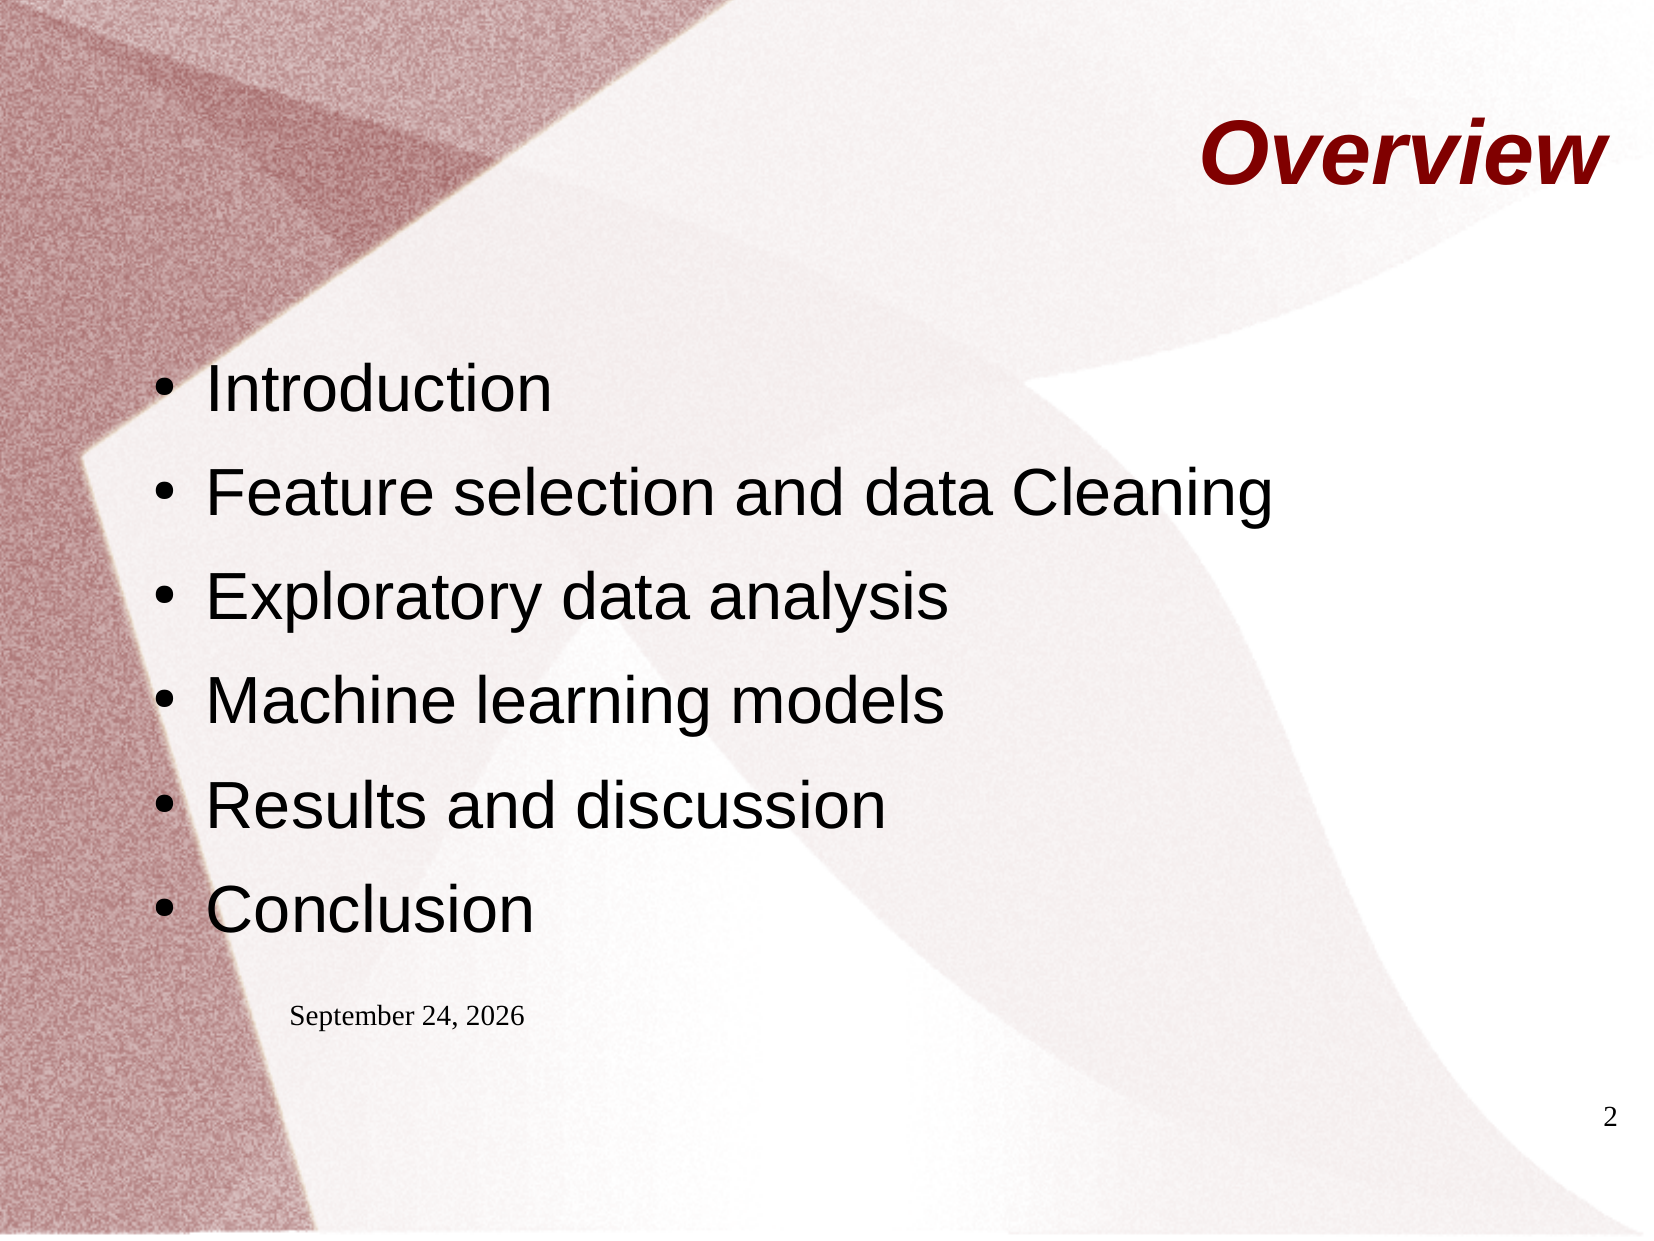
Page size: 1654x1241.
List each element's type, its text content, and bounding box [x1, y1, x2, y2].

list Introduction Feature selection and data Cleaning Exploratory data analysis Machine learning models Results and discussion Conclusion [134, 350, 1516, 1133]
title Overview [596, 49, 1607, 257]
picture [0, 0, 1654, 1241]
